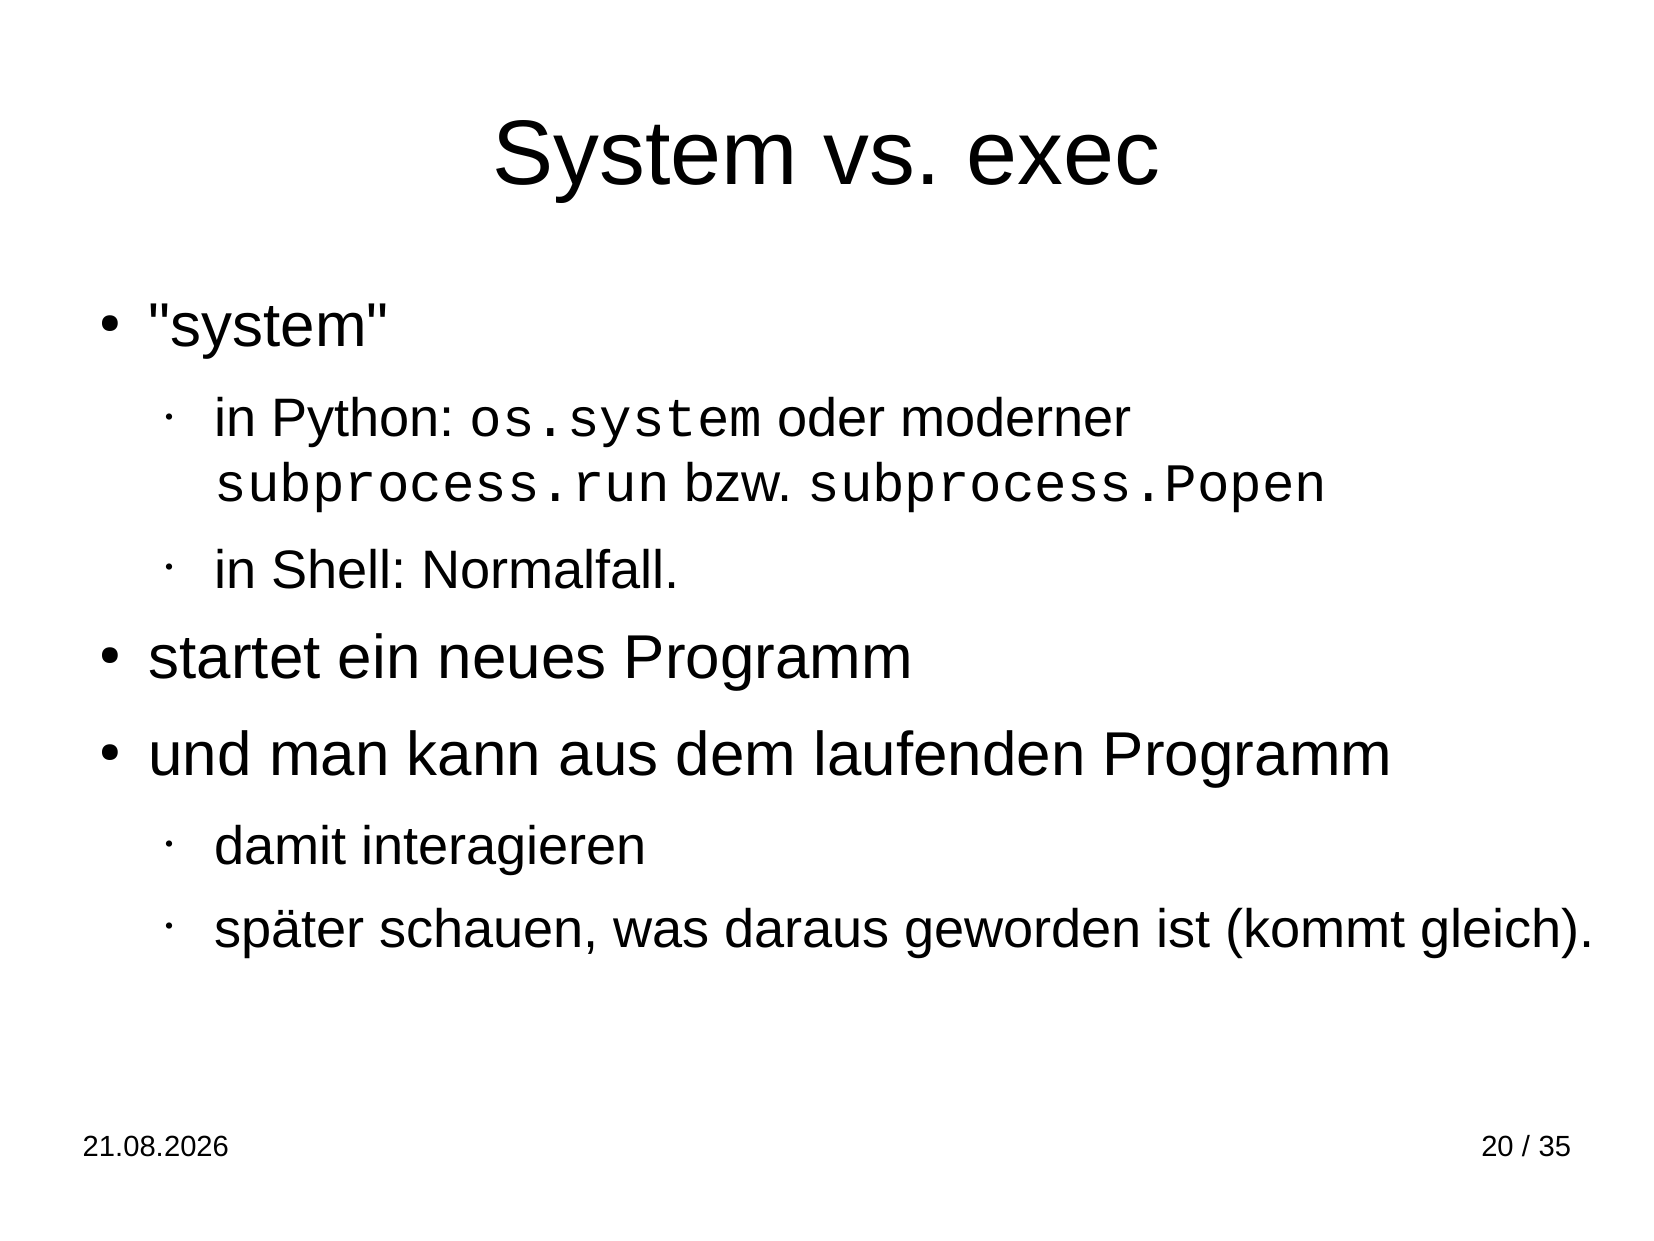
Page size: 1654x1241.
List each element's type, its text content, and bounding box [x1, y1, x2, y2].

list "system" in Python: os.system oder moderner subprocess.run bzw. subprocess.Popen in Shell: Normalfall. startet ein neues Programm und man kann aus dem laufenden Programm damit interagieren später schauen, was daraus geworden ist (kommt gleich). [82, 290, 1619, 1010]
title System vs. exec [82, 49, 1571, 257]
